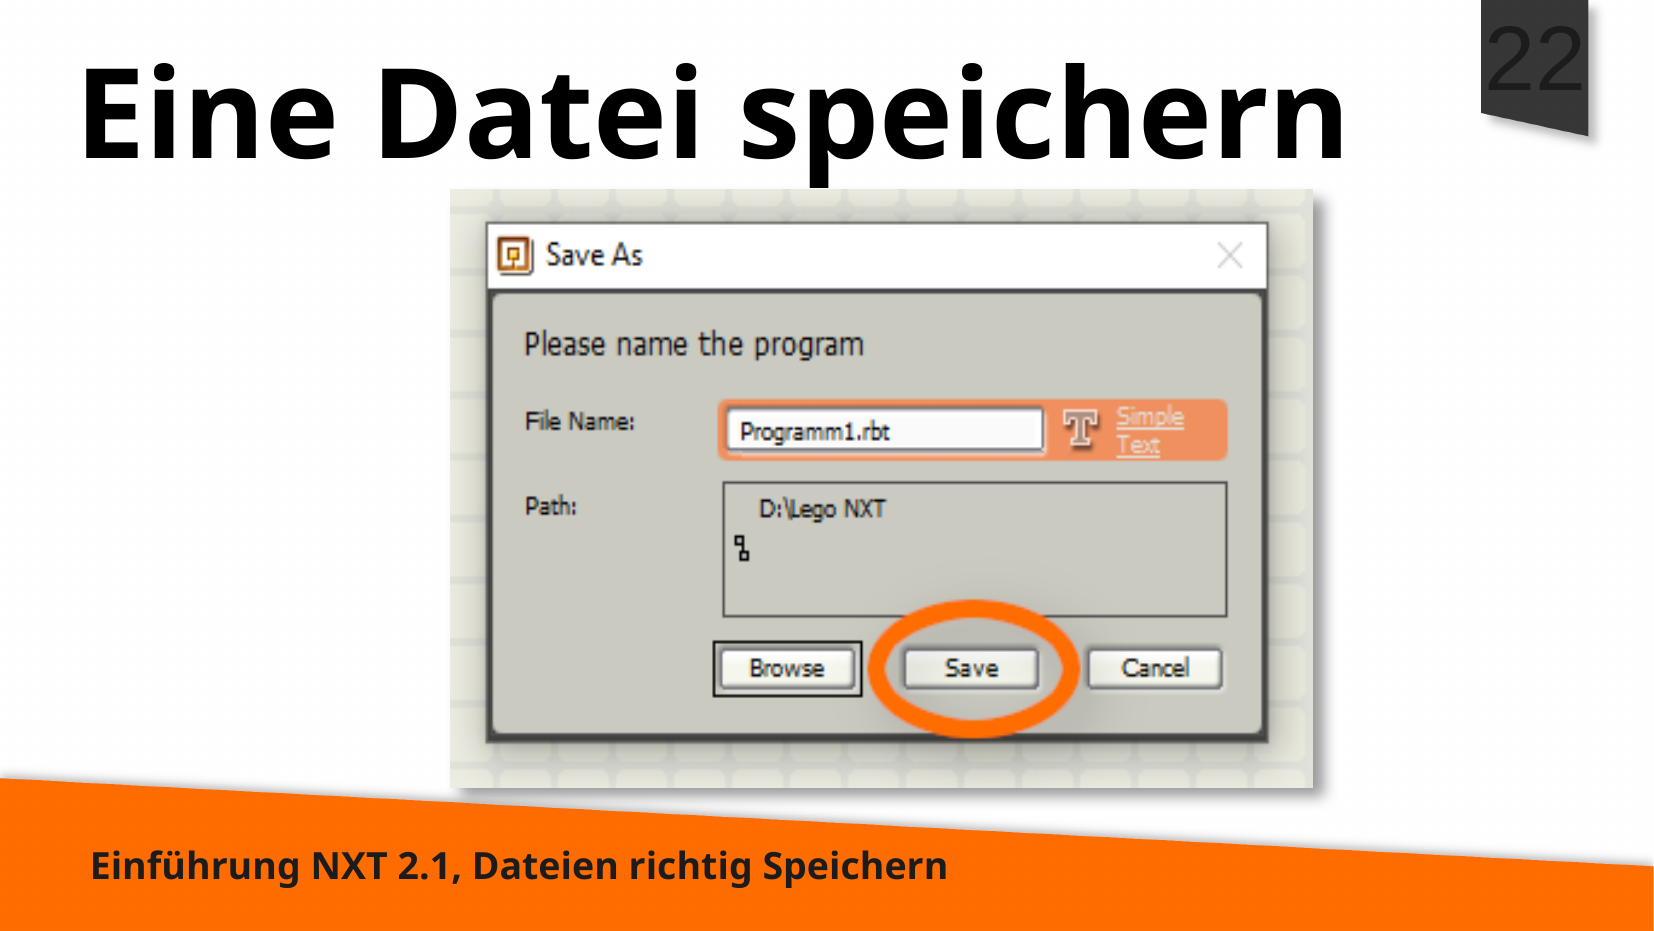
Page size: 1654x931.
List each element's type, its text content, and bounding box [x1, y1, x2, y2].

title Eine Datei speichern [75, 30, 1564, 190]
text_box Einführung NXT 2.1, Dateien richtig Speichern [75, 832, 1201, 901]
picture [0, 0, 1654, 931]
text_box 22 [1462, 0, 1609, 151]
